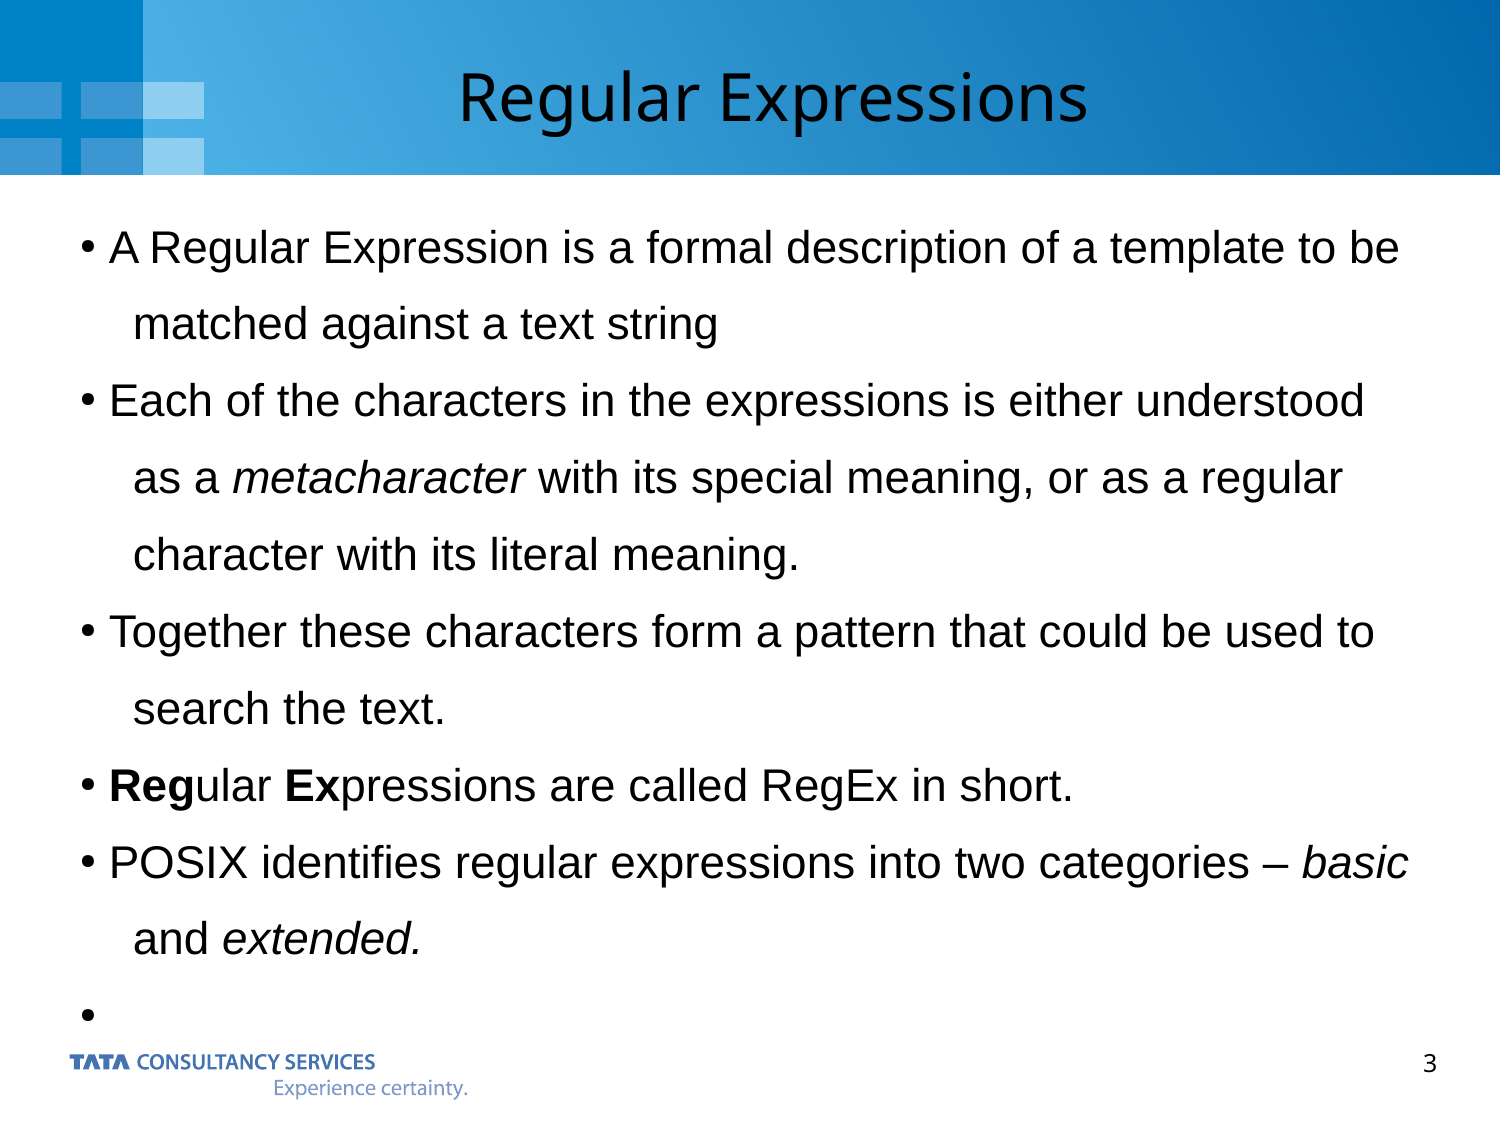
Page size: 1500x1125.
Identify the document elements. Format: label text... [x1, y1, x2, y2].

text_box Regular Expressions [200, 1, 1347, 188]
text_box A Regular Expression is a formal description of a template to be matched against a text string Each of the characters in the expressions is either understood as a metacharacter with its special meaning, or as a regular character with its literal meaning. Together these characters form a pattern that could be used to search the text. Regular Expressions are called RegEx in short. POSIX identifies regular expressions into two categories – basic and extended. [47, 188, 1441, 1040]
